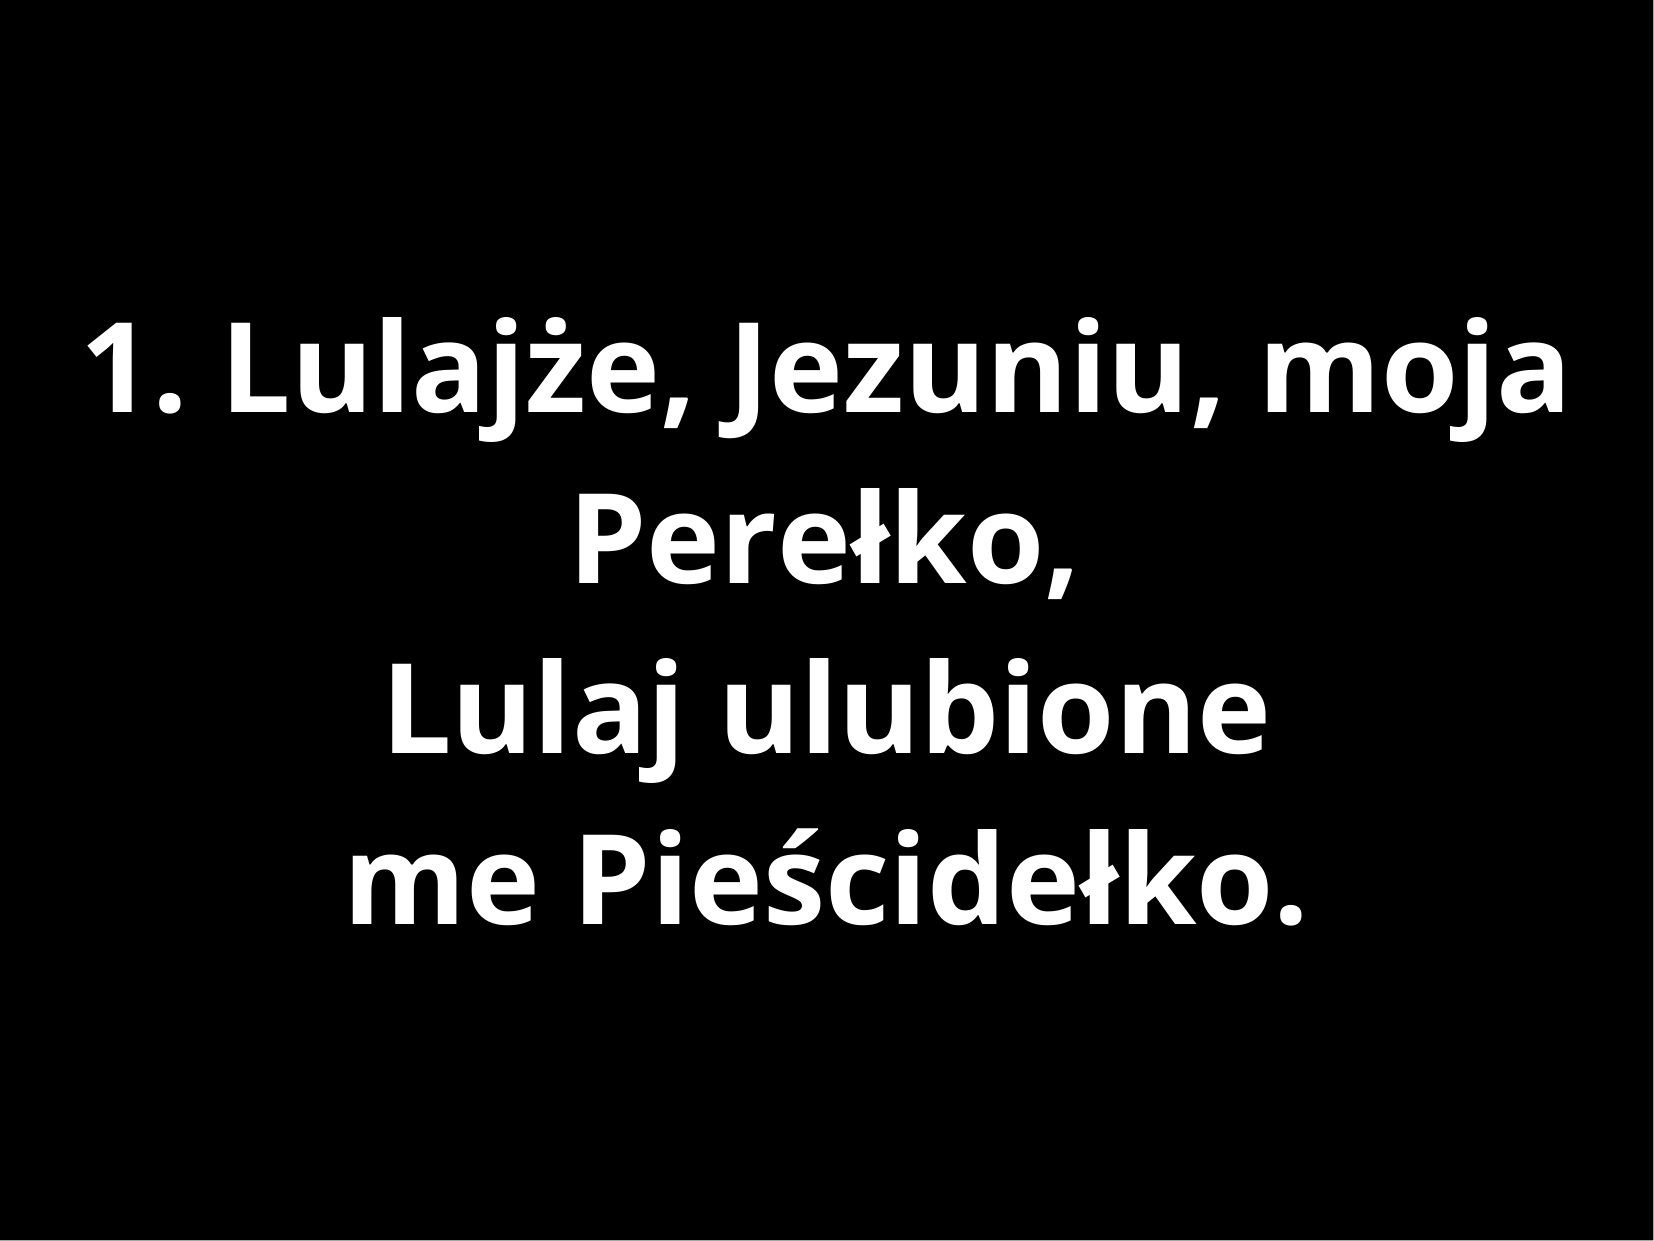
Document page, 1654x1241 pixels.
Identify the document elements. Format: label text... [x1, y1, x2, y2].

title 1. Lulajże, Jezuniu, moja Perełko, Lulaj ulubione me Pieścidełko. [0, 0, 1654, 1241]
